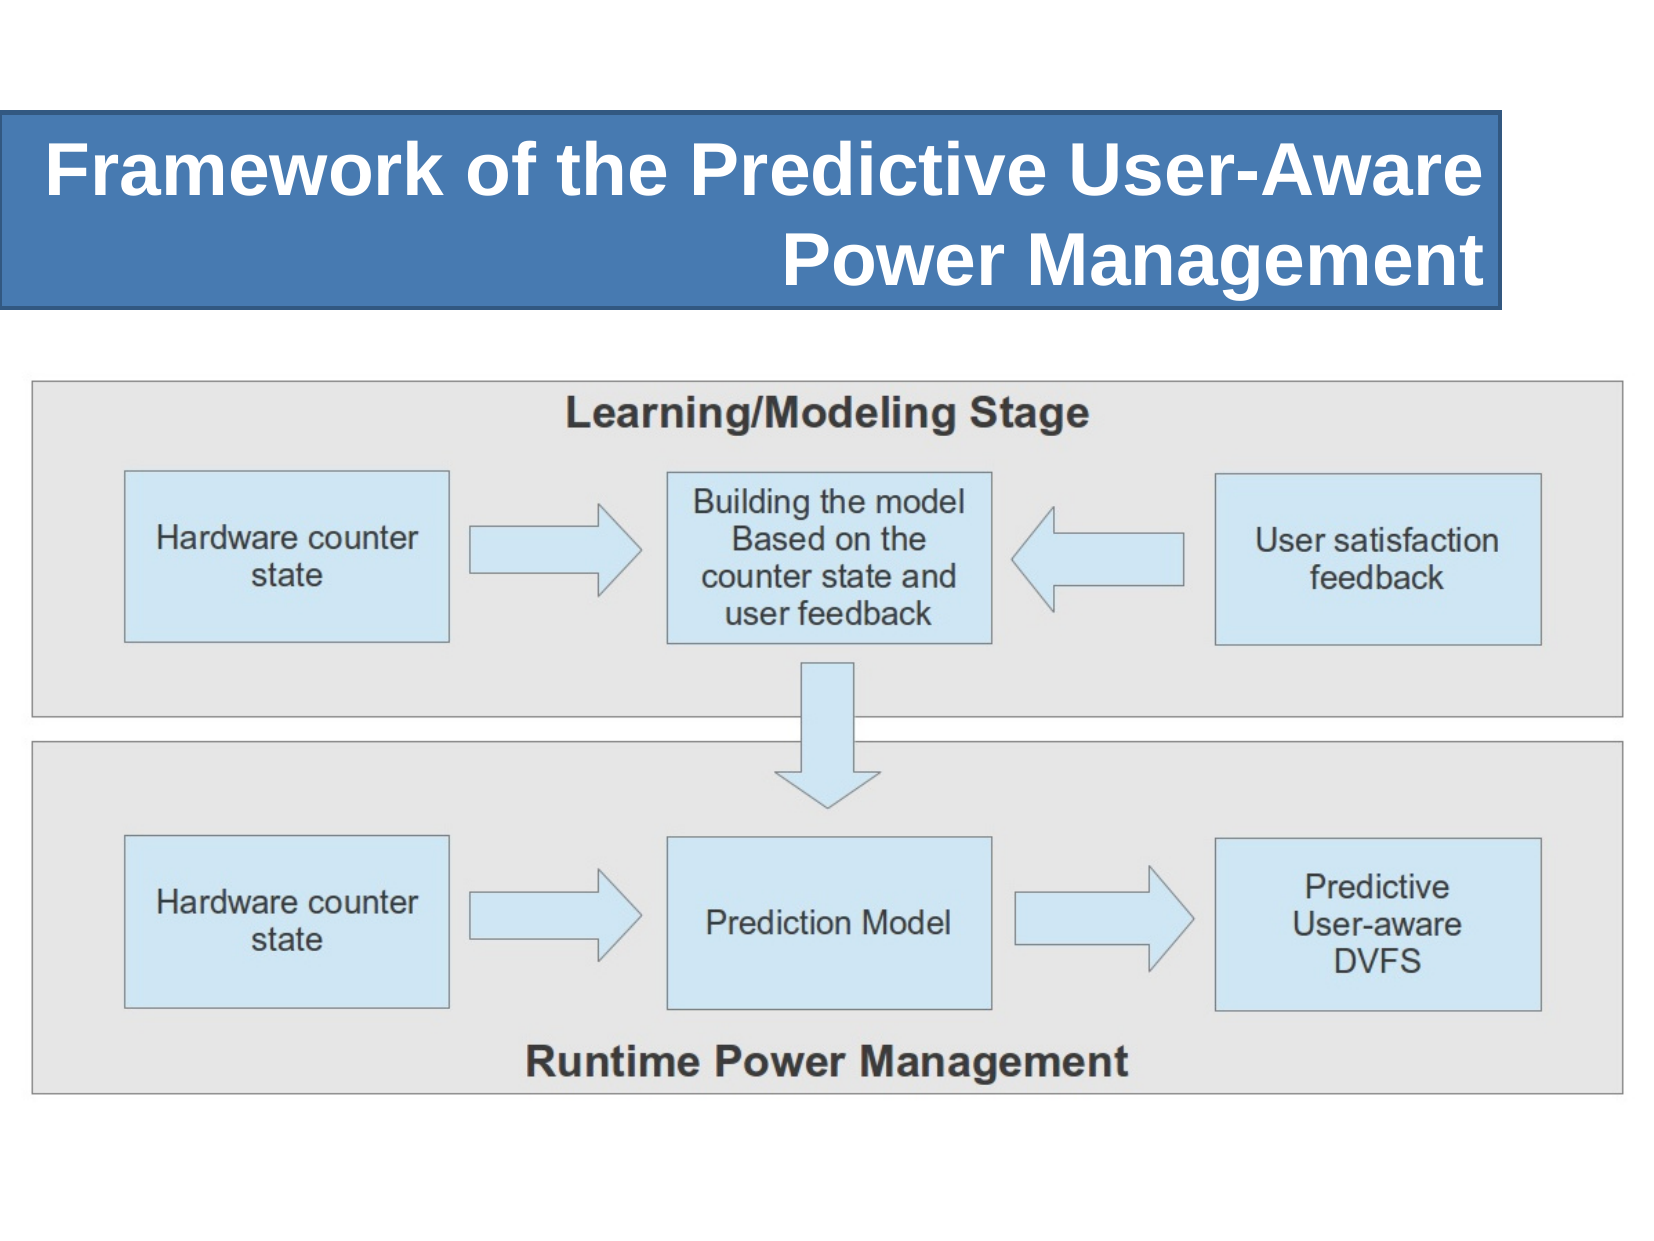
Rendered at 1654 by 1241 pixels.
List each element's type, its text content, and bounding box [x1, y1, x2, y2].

text_box Framework of the Predictive User-Aware Power Management [0, 112, 1501, 308]
picture [0, 349, 1654, 1126]
